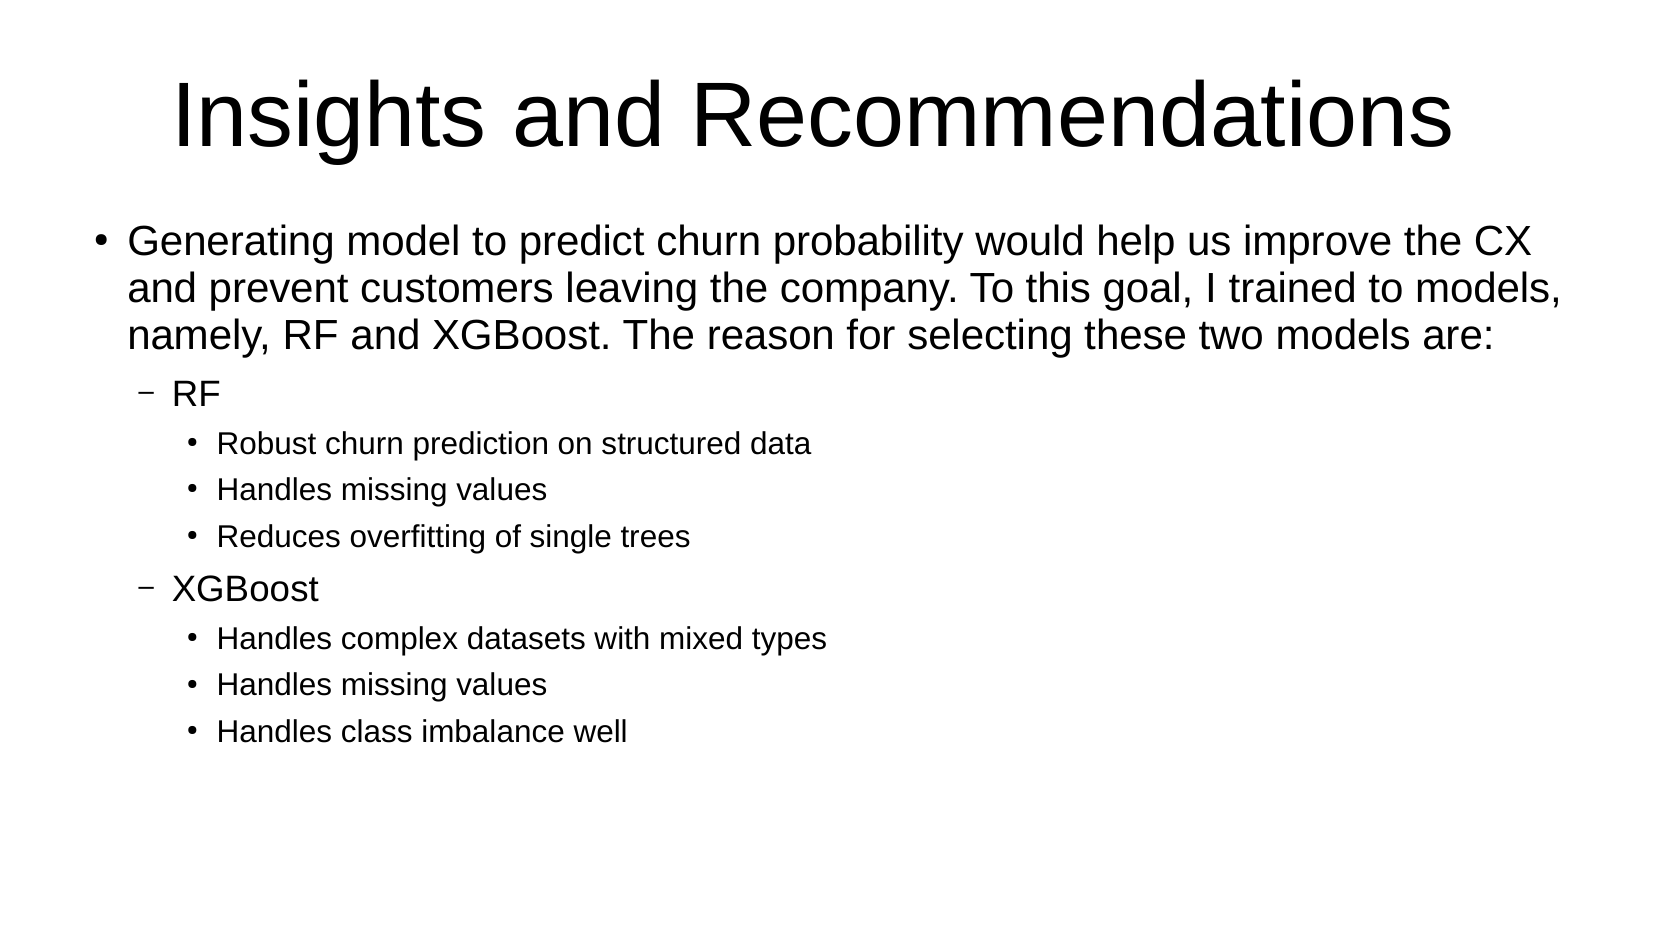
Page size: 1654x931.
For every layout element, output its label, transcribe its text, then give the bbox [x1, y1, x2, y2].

list Generating model to predict churn probability would help us improve the CX and prevent customers leaving the company. To this goal, I trained to models, namely, RF and XGBoost. The reason for selecting these two models are: RF Robust churn prediction on structured data Handles missing values Reduces overfitting of single trees XGBoost Handles complex datasets with mixed types Handles missing values Handles class imbalance well [82, 217, 1571, 758]
title Insights and Recommendations [82, 37, 1571, 193]
